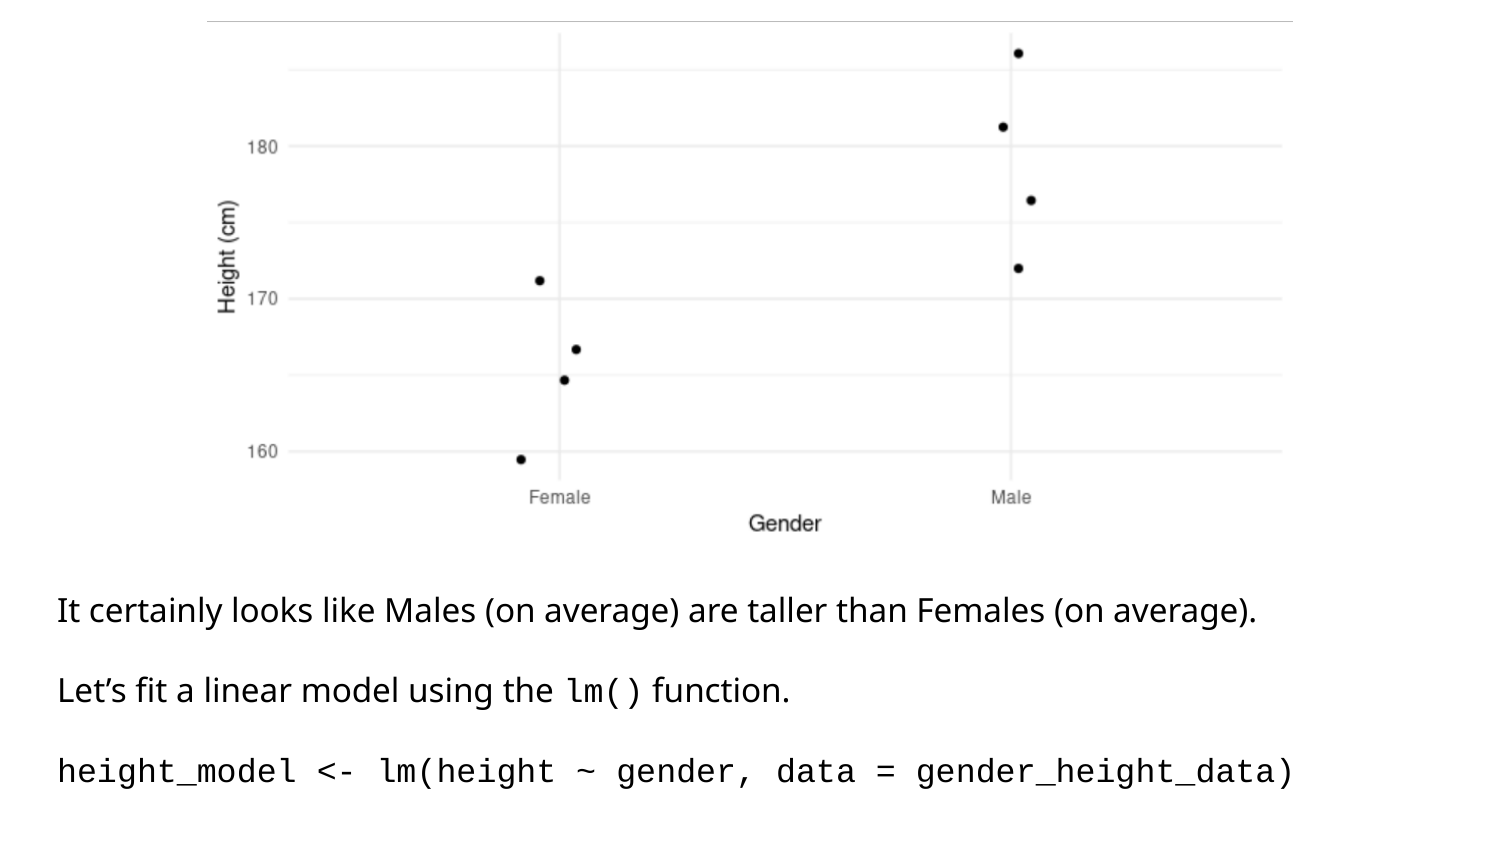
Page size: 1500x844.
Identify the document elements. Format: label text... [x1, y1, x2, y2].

text_box It certainly looks like Males (on average) are taller than Females (on average). Let’s fit a linear model using the lm() function. height_model <- lm(height ~ gender, data = gender_height_data) [42, 574, 1458, 829]
picture [207, 21, 1293, 547]
